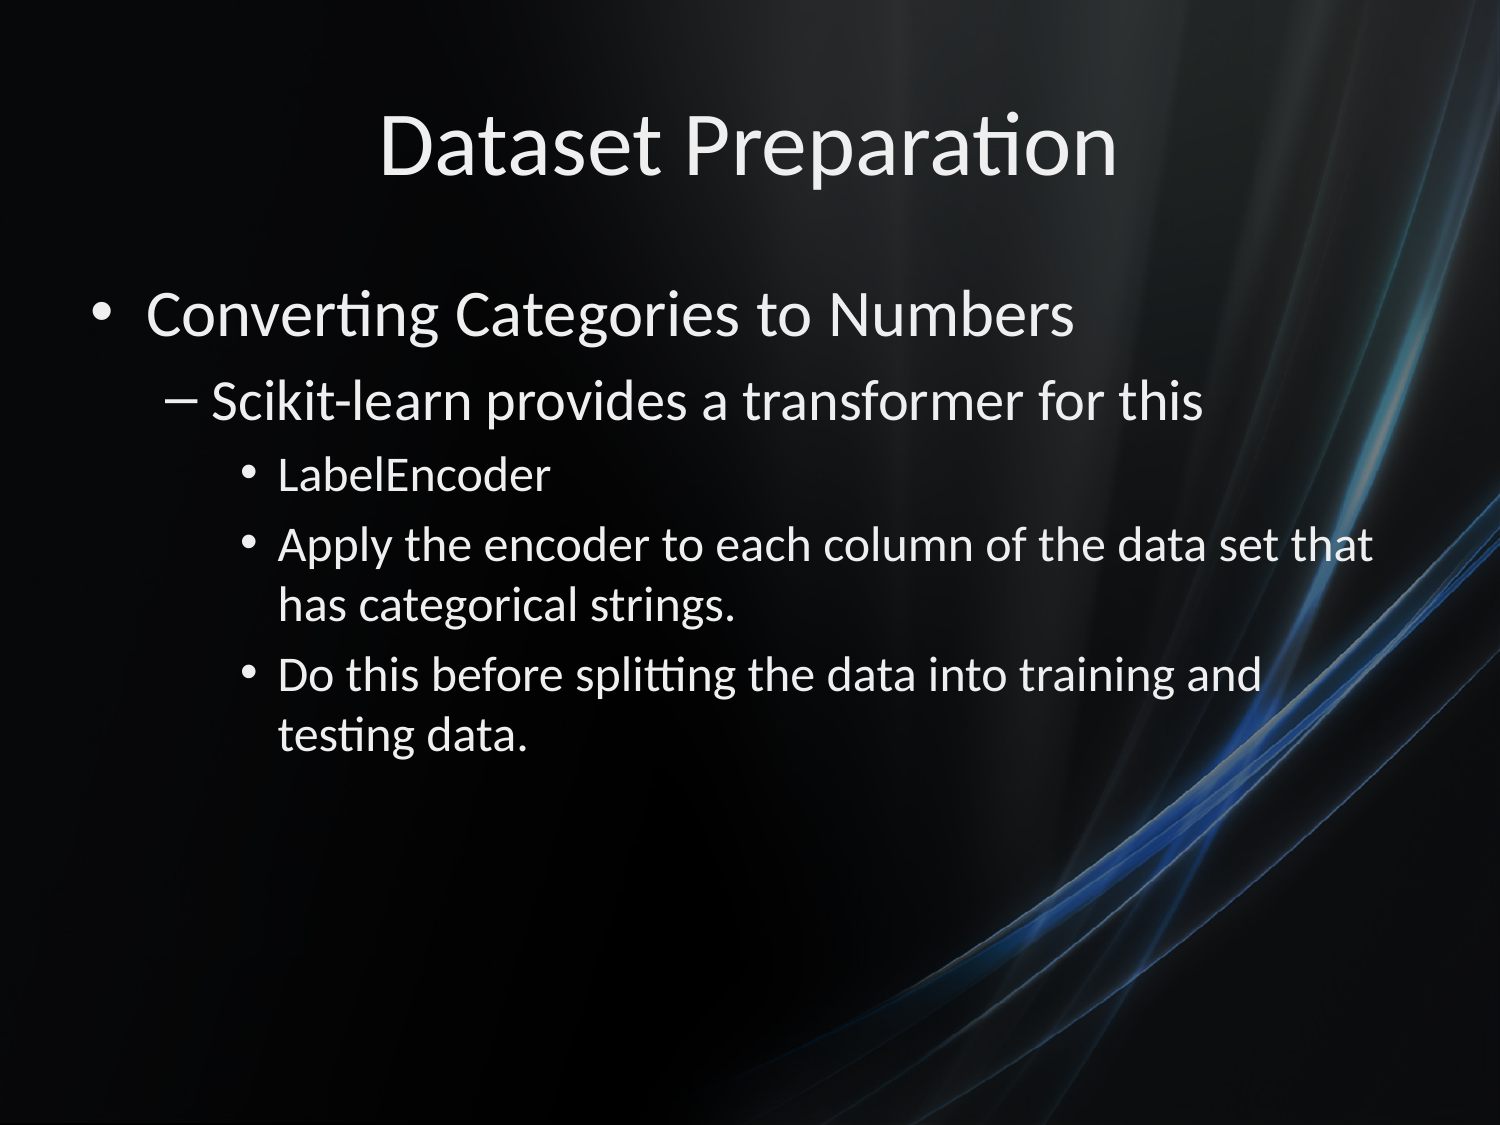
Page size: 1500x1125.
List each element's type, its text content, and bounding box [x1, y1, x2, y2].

title Dataset Preparation [75, 45, 1425, 233]
list Converting Categories to Numbers Scikit-learn provides a transformer for this LabelEncoder Apply the encoder to each column of the data set that has categorical strings. Do this before splitting the data into training and testing data. [75, 262, 1425, 1005]
picture [0, 0, 1500, 1125]
